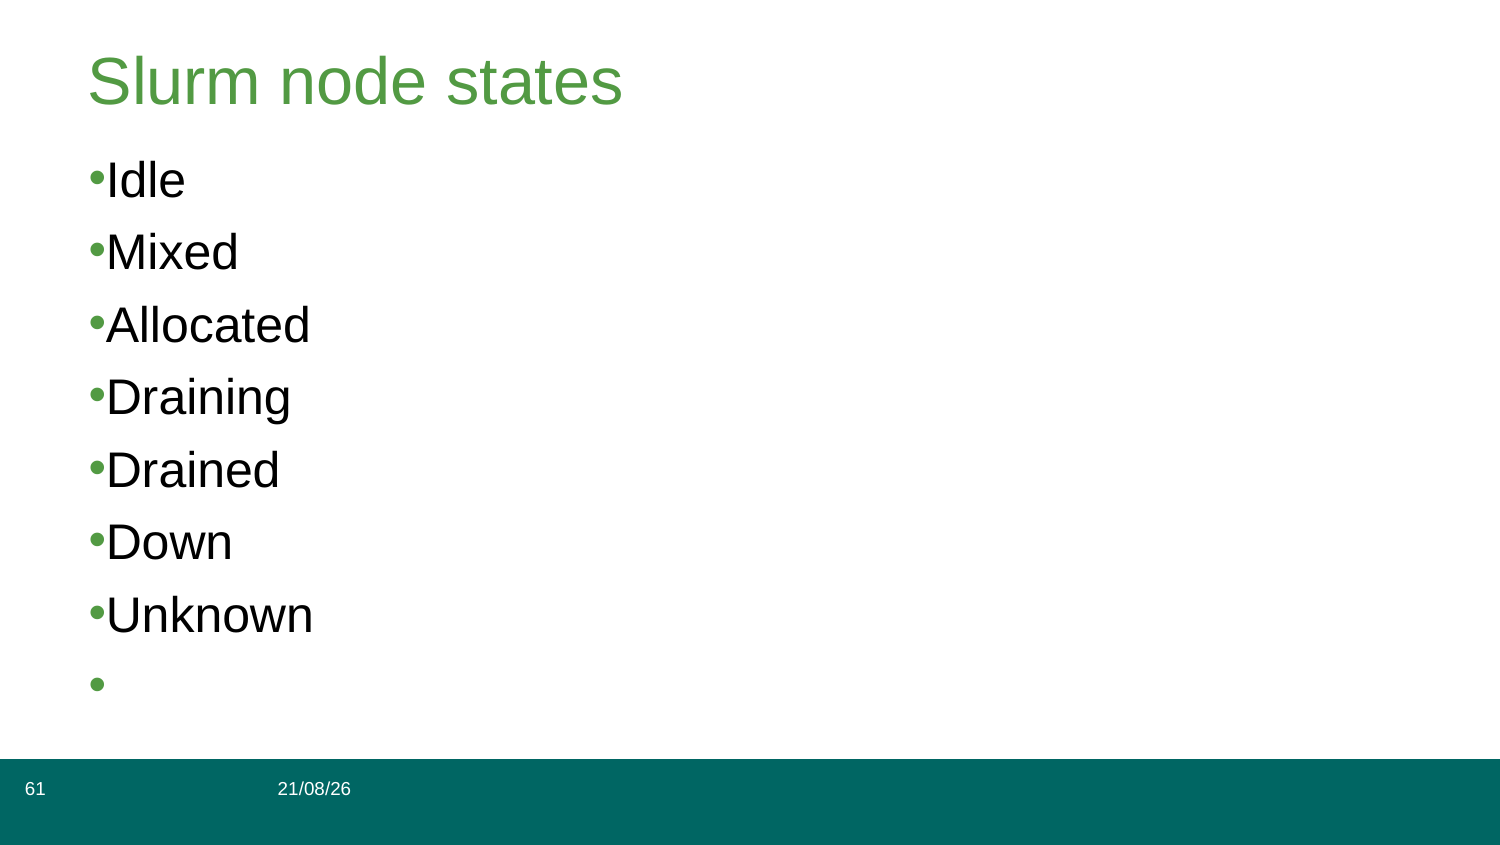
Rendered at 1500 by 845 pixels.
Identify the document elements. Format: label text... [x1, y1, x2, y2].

title Slurm node states [87, 37, 1426, 132]
list Idle Mixed Allocated Draining Drained Down Unknown [88, 147, 1427, 715]
text_box <number> [24, 776, 76, 799]
text_box 19/03/19 [277, 776, 553, 799]
